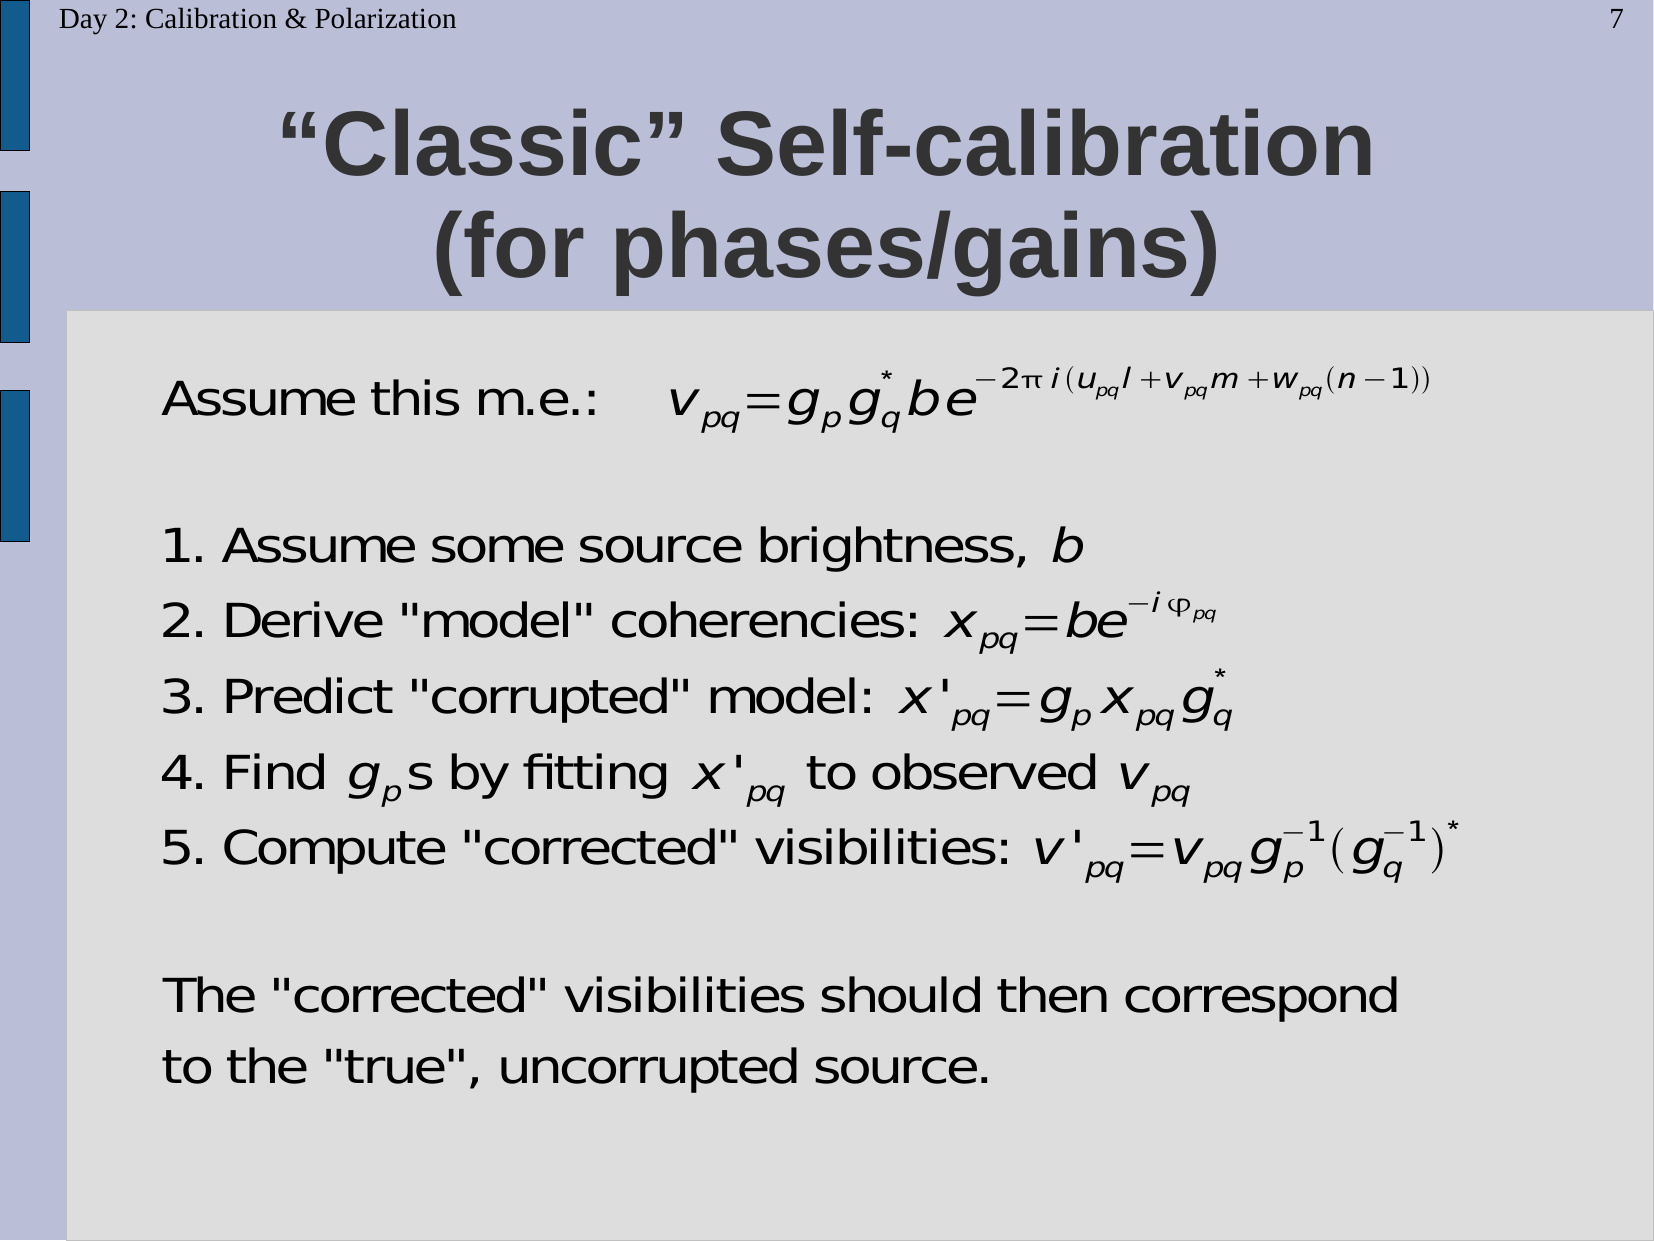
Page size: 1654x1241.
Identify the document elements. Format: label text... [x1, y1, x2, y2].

chart [152, 356, 1466, 1169]
title “Classic” Self-calibration (for phases/gains) [121, 87, 1534, 302]
